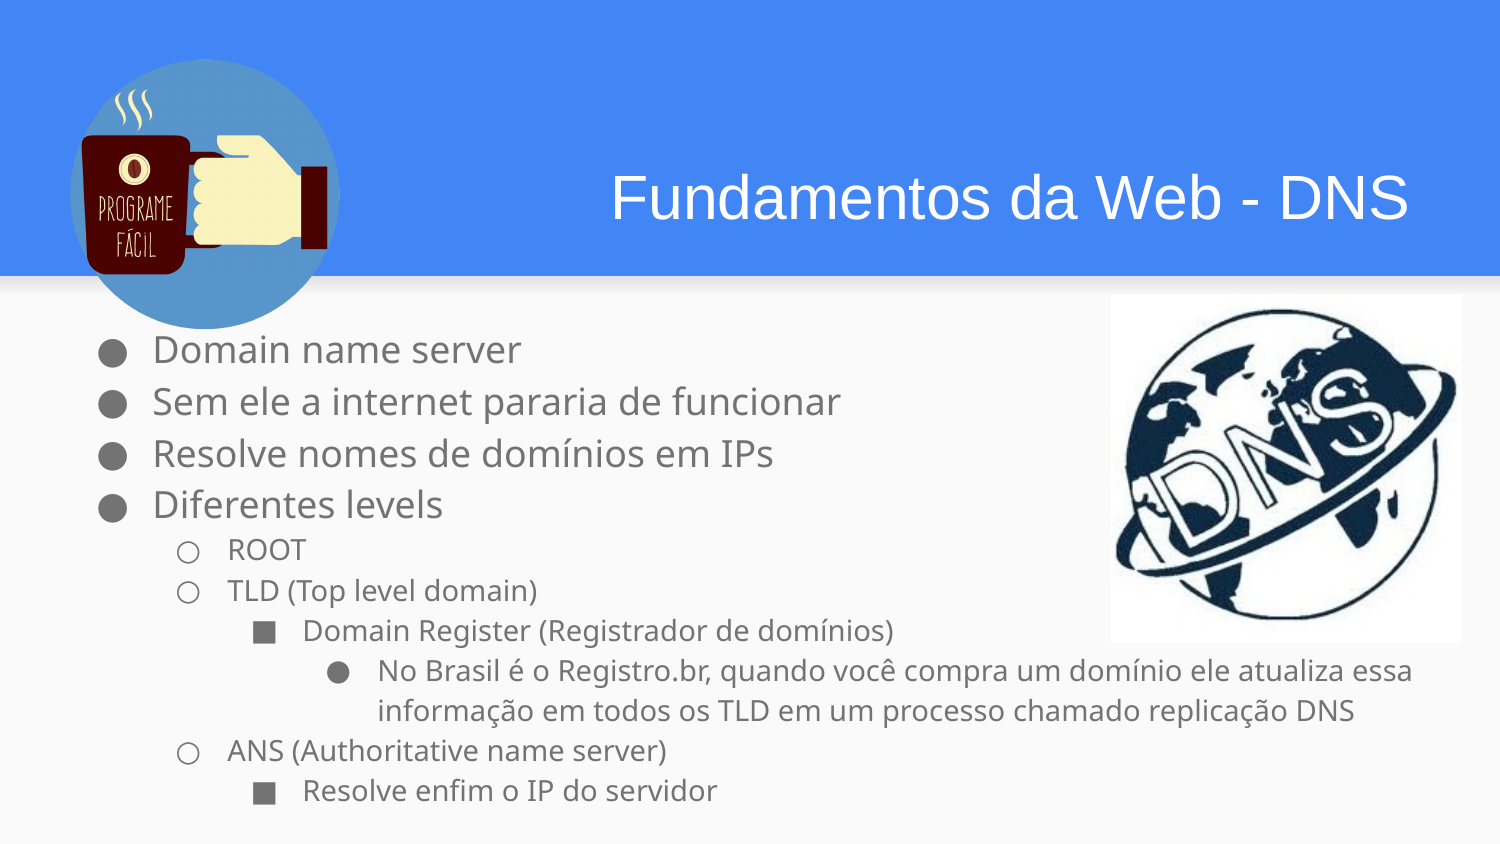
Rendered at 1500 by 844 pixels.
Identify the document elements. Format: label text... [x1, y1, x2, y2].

picture [1111, 294, 1462, 643]
list Domain name server Sem ele a internet pararia de funcionar Resolve nomes de domínios em IPs Diferentes levels ROOT TLD (Top level domain) Domain Register (Registrador de domínios) No Brasil é o Registro.br, quando você compra um domínio ele atualiza essa informação em todos os TLD em um processo chamado replicação DNS ANS (Authoritative name server) Resolve enfim o IP do servidor [62, 304, 1462, 829]
title Fundamentos da Web - DNS [385, 121, 1427, 248]
picture [24, 57, 385, 330]
